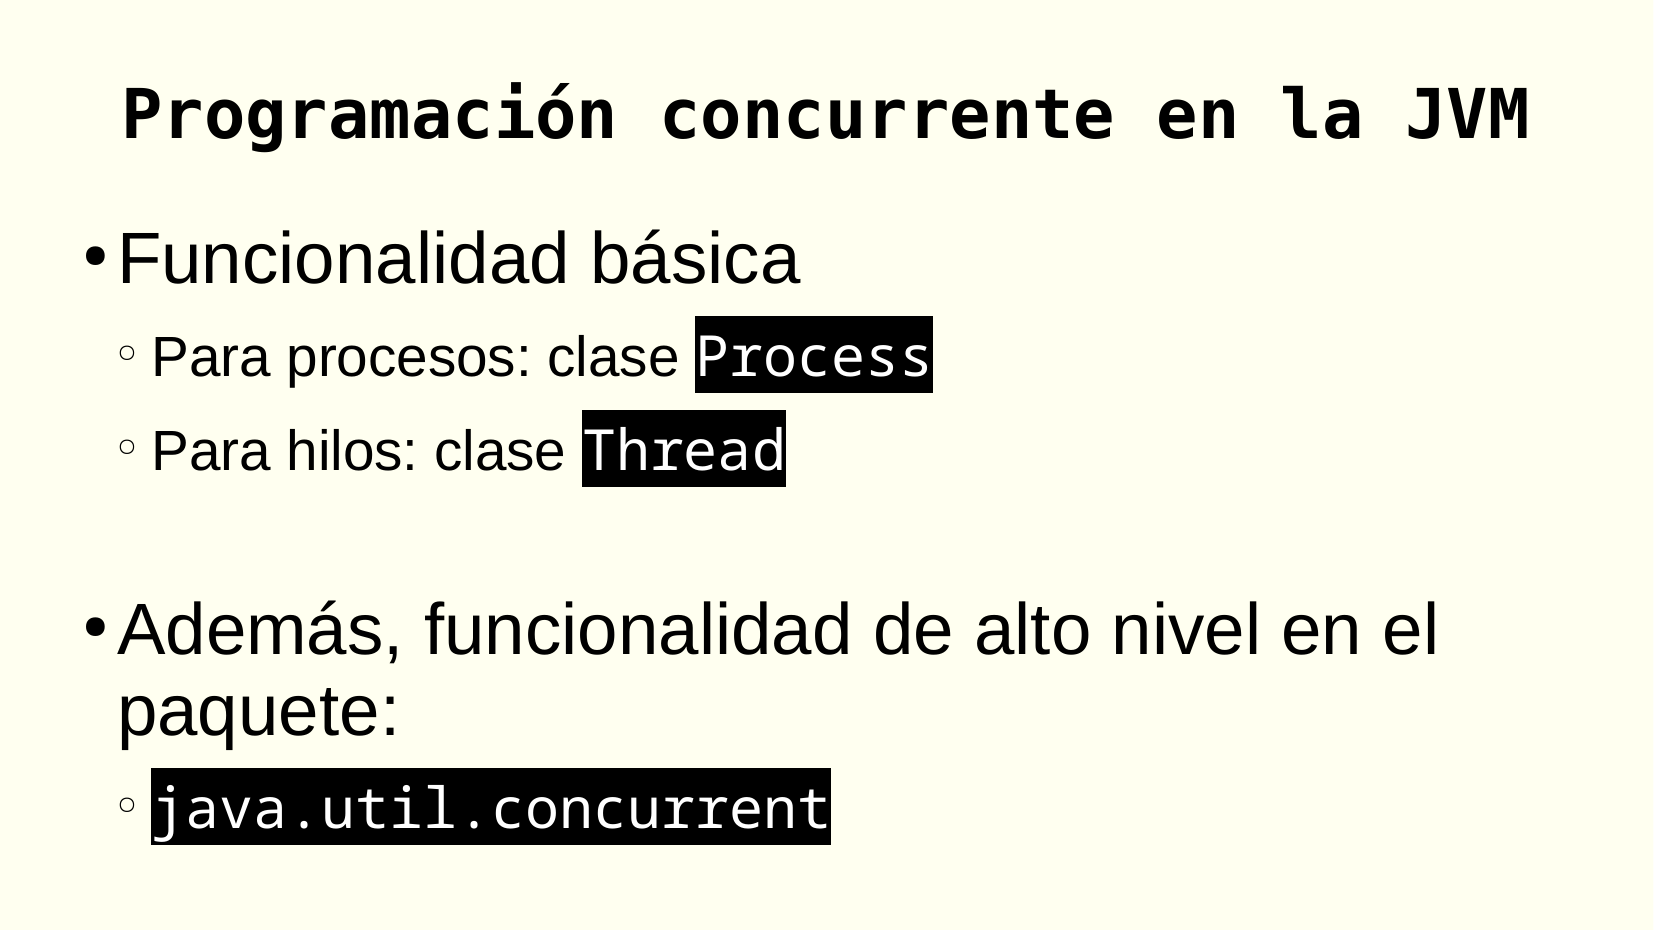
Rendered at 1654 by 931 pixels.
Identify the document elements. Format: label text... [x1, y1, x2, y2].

title Programación concurrente en la JVM [82, 37, 1571, 193]
list Funcionalidad básica Para procesos: clase Process Para hilos: clase Thread Además, funcionalidad de alto nivel en el paquete: java.util.concurrent [82, 217, 1571, 850]
